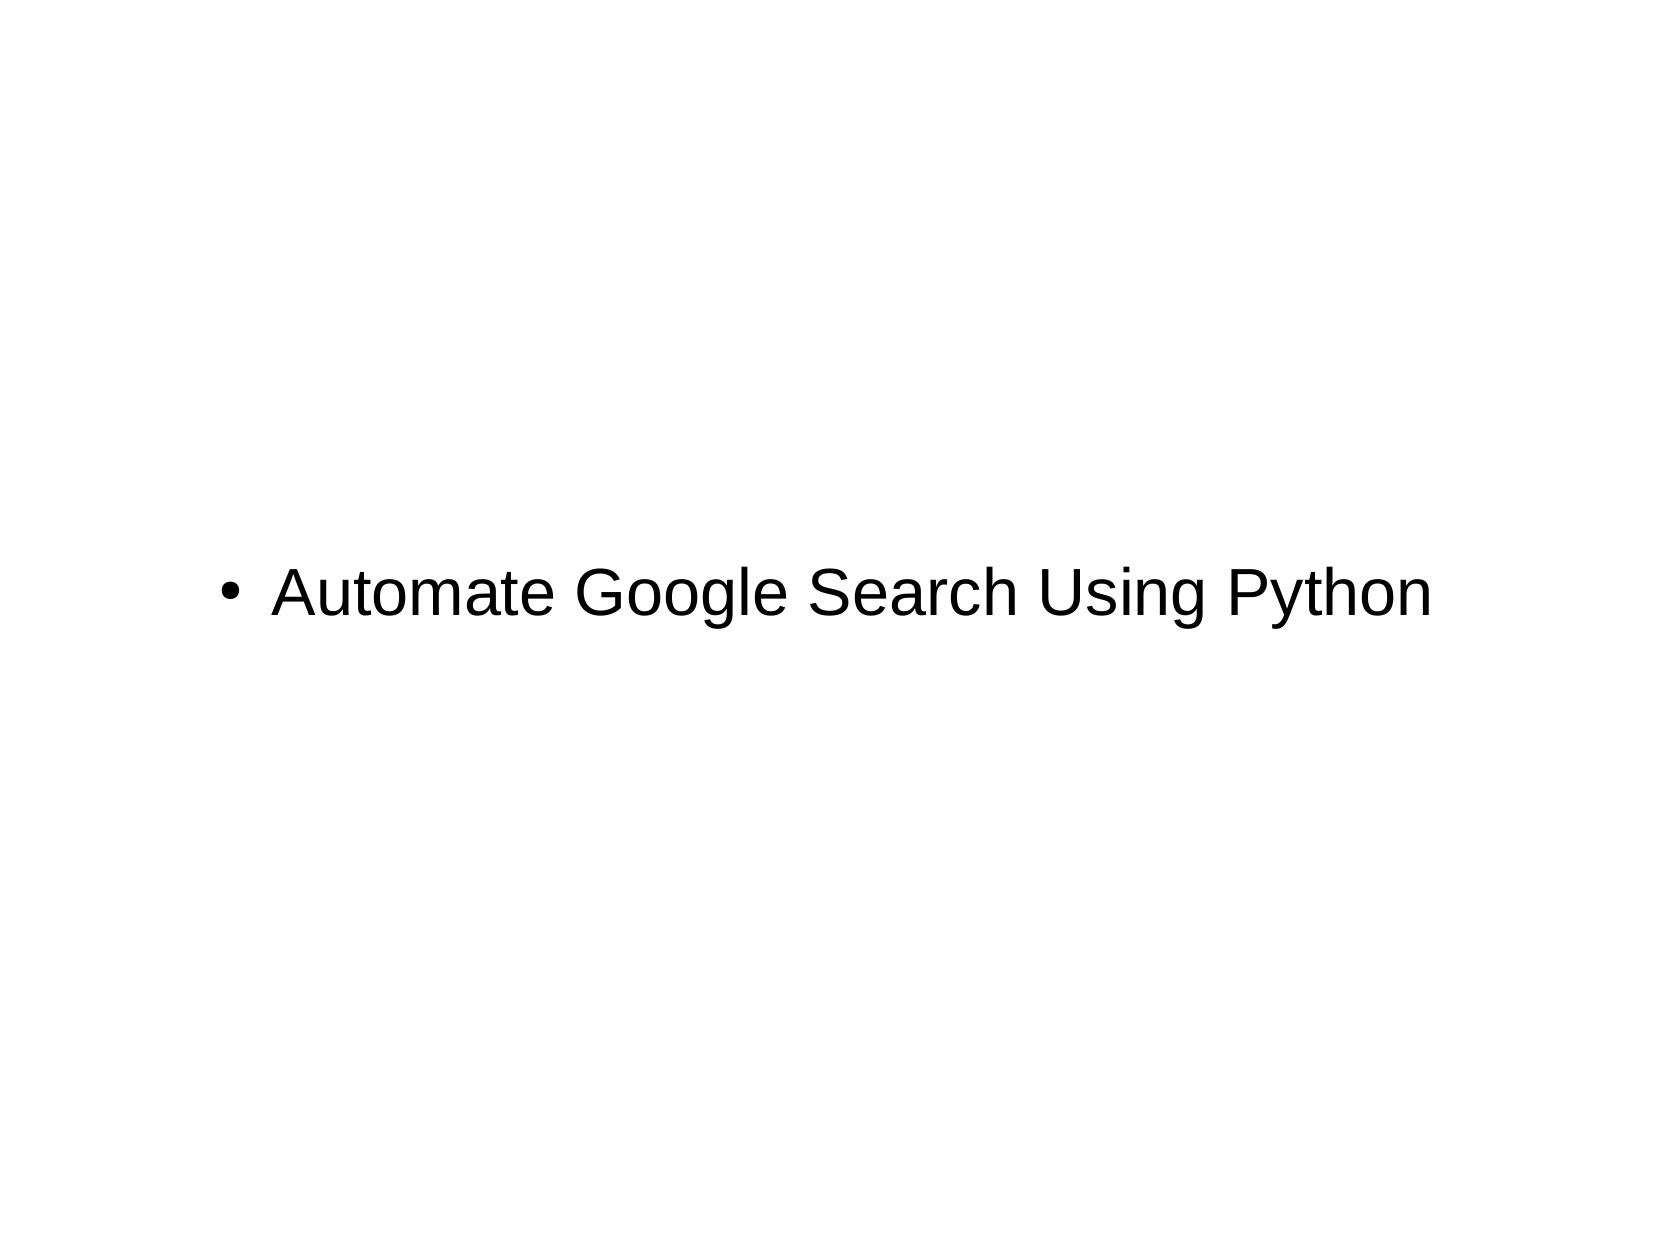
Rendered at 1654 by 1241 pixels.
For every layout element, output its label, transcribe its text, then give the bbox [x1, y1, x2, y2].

list Automate Google Search Using Python [200, 555, 1465, 643]
